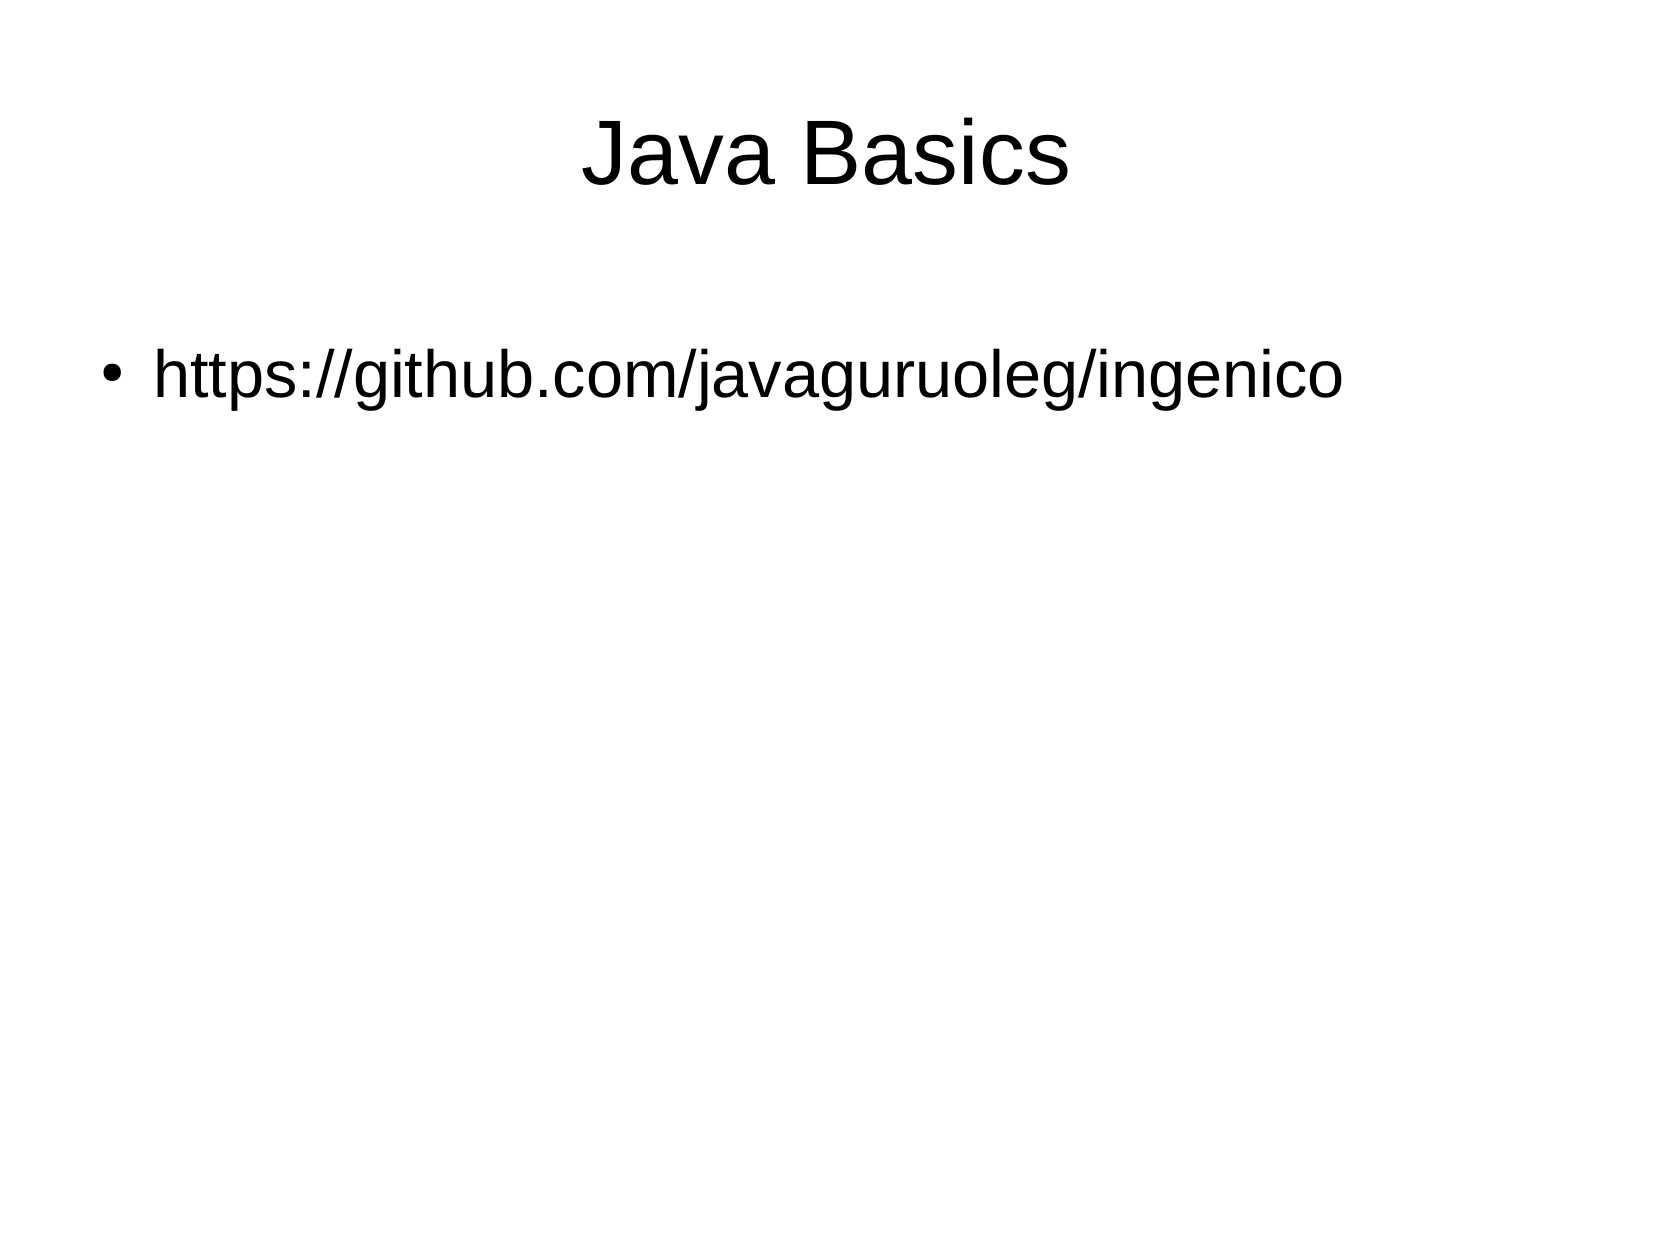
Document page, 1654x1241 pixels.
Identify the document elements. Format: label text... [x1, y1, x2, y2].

title Java Basics [82, 49, 1571, 257]
list https://github.com/javaguruoleg/ingenico [82, 336, 1571, 1156]
